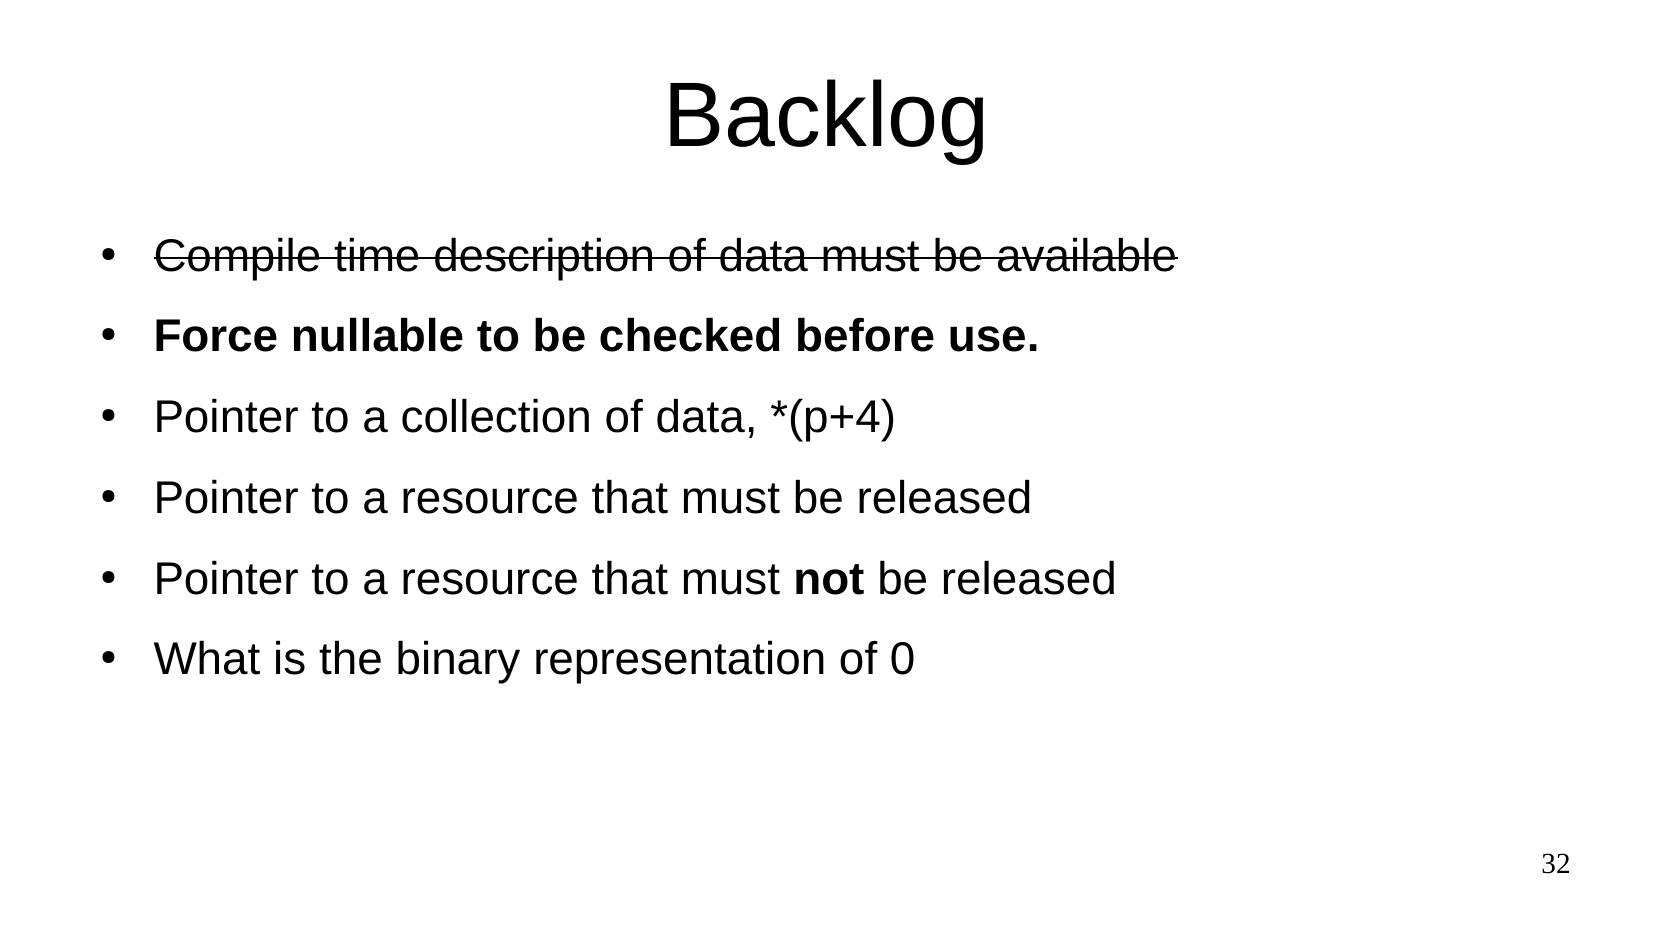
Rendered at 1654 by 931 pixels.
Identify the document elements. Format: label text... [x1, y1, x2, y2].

list Compile time description of data must be available Force nullable to be checked before use. Pointer to a collection of data, *(p+4) Pointer to a resource that must be released Pointer to a resource that must not be released What is the binary representation of 0 [82, 229, 1571, 769]
title Backlog [82, 37, 1571, 193]
